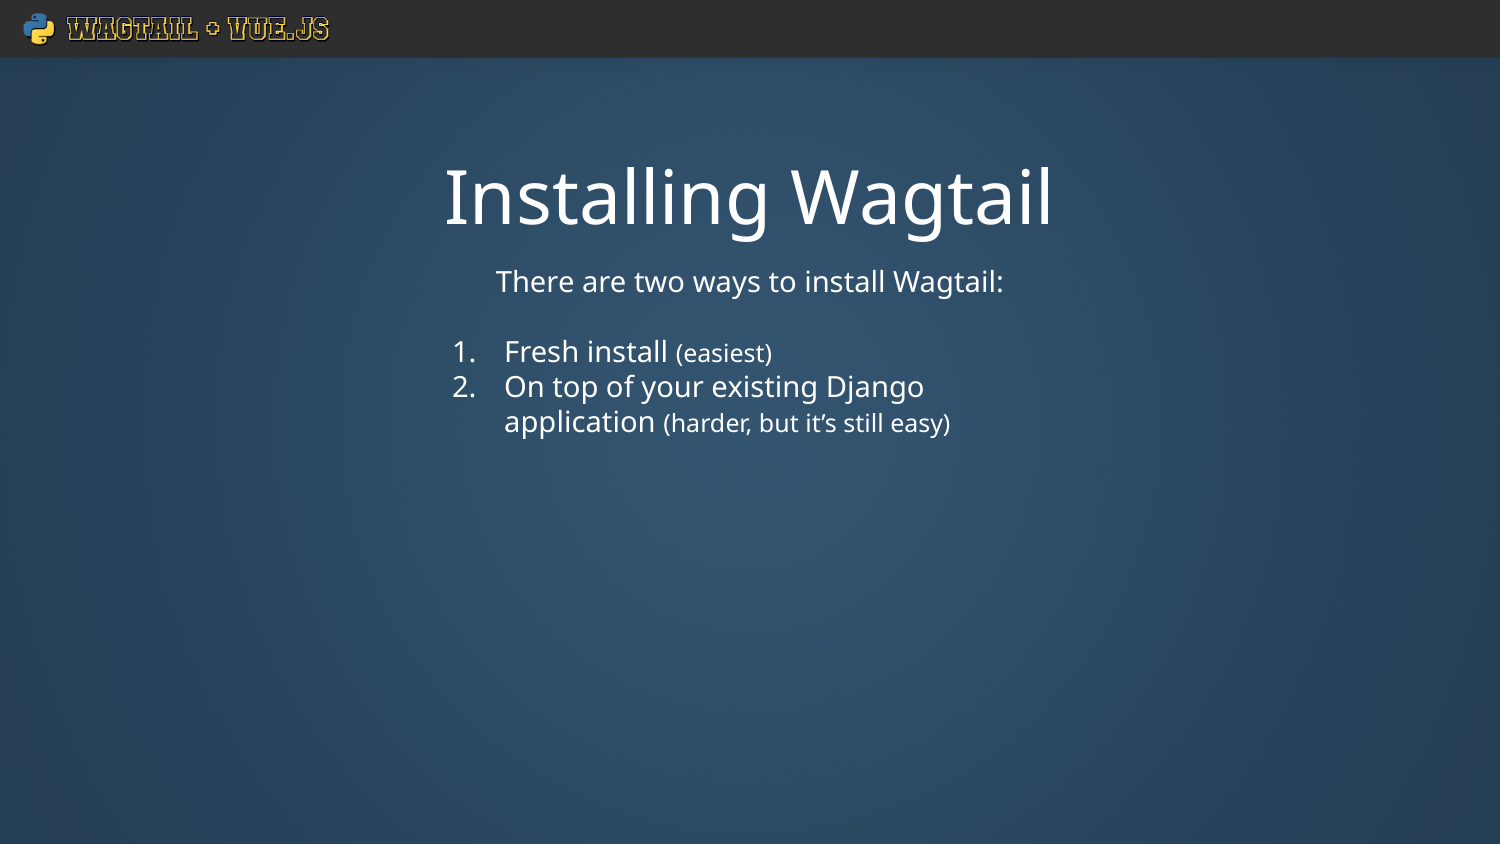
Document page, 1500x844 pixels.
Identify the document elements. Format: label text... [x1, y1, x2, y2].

text_box Installing Wagtail [164, 134, 1336, 249]
text_box There are two ways to install Wagtail: Fresh install (easiest) On top of your existing Django application (harder, but it’s still easy) [414, 248, 1086, 476]
picture [0, 0, 1500, 844]
